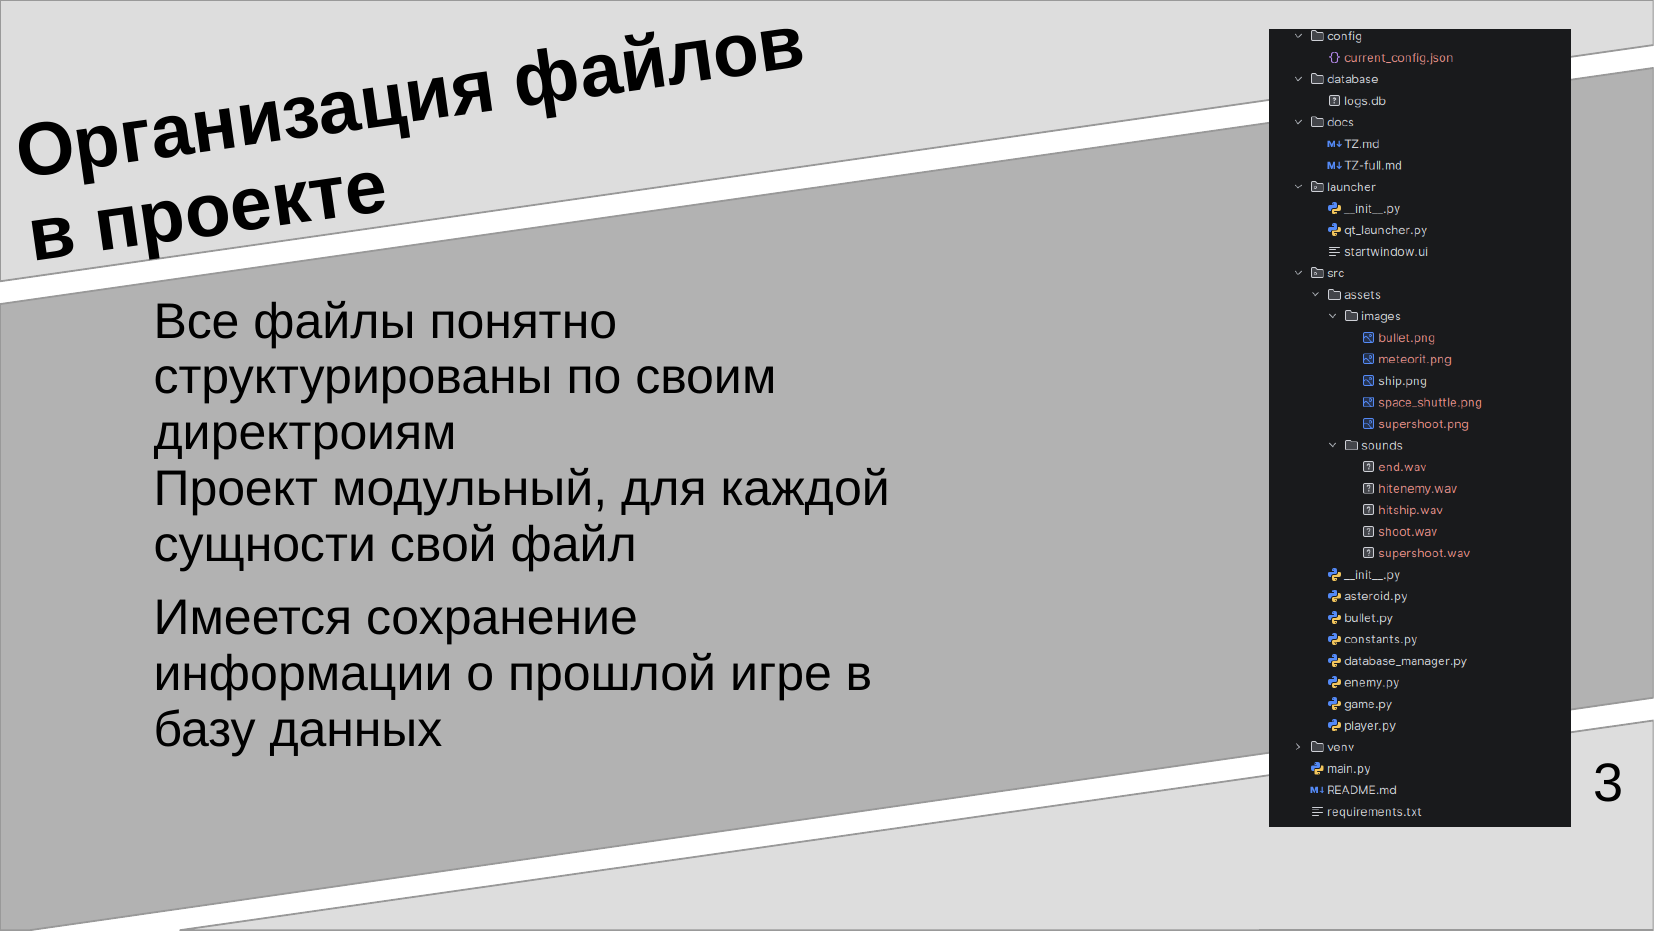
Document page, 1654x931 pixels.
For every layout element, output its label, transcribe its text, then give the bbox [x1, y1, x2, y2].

title Организация файлов в проекте [10, 0, 1491, 278]
list Все файлы понятно структурированы по своим директроиям Проект модульный, для каждой сущности свой файл Имеется сохранение информации о прошлой игре в базу данных [82, 292, 916, 833]
picture [1269, 29, 1571, 827]
